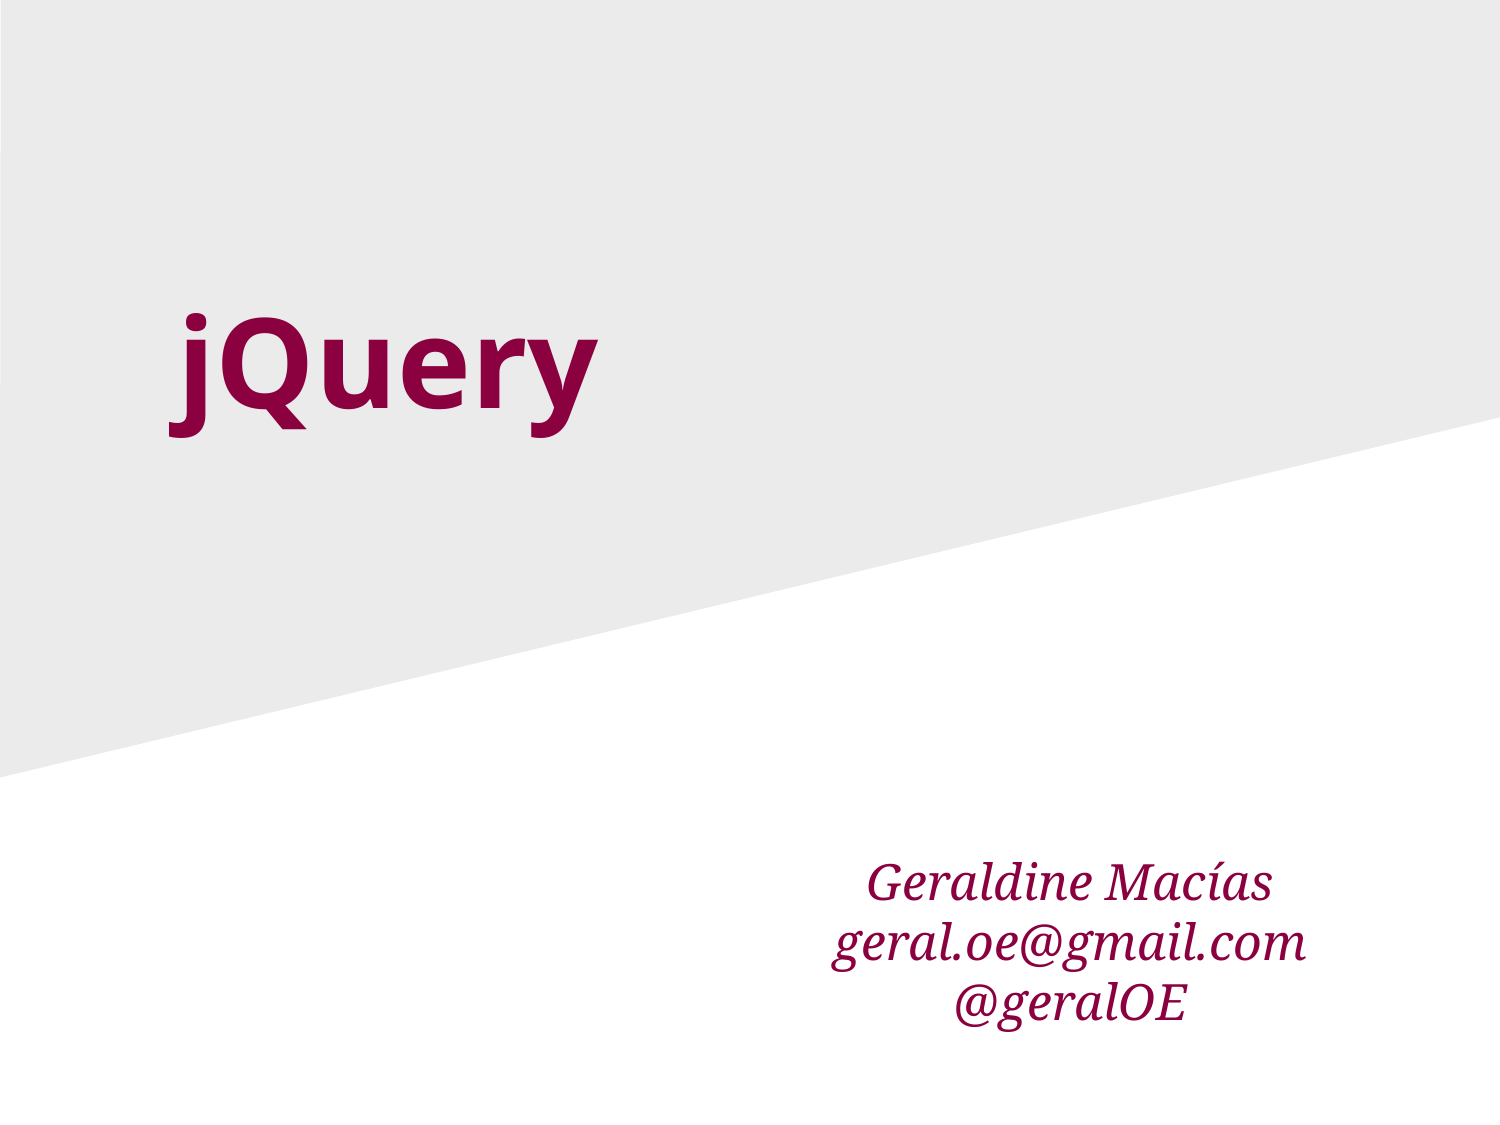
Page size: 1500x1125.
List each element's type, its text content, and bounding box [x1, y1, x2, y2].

title jQuery [112, 294, 1388, 449]
subtitle Geraldine Macías geral.oe@gmail.com @geralOE FLISOL 2'013 Fac Ingeniería 26-abril-2013 [667, 835, 1449, 1040]
